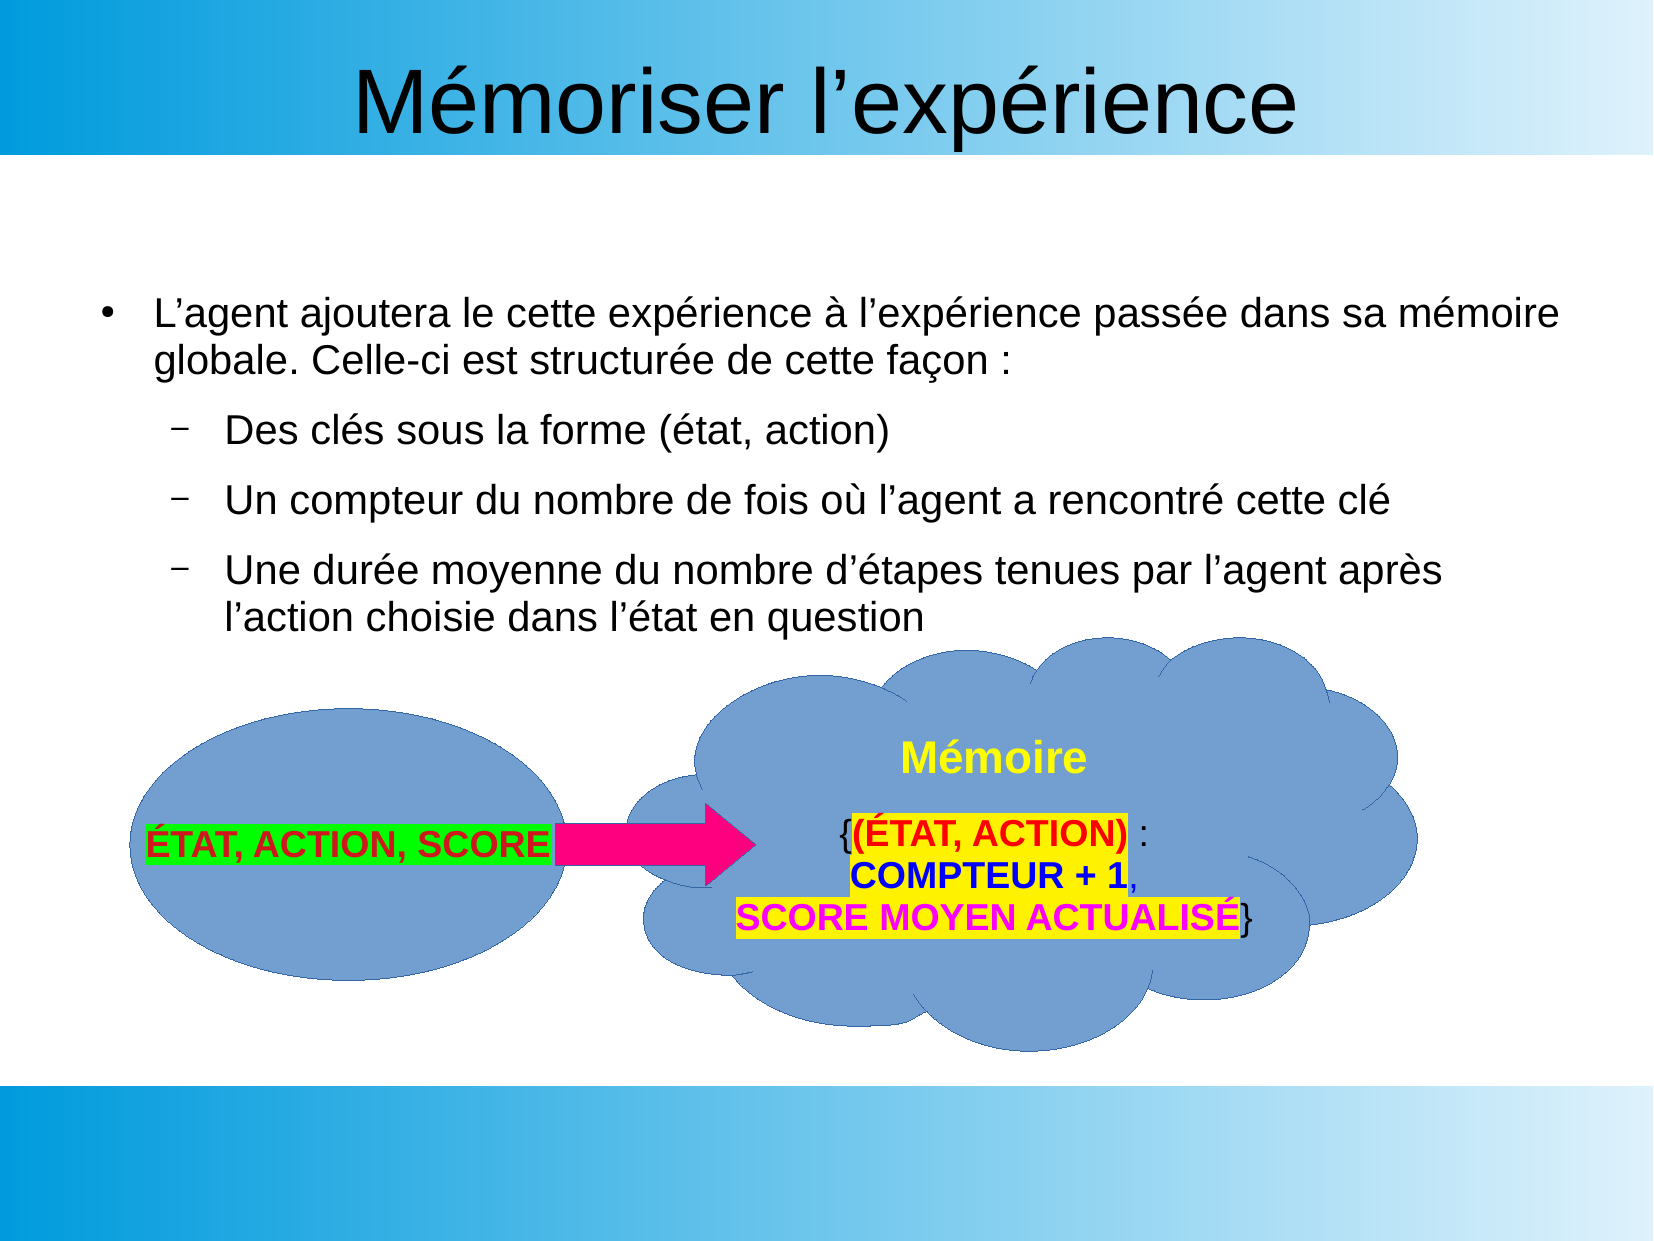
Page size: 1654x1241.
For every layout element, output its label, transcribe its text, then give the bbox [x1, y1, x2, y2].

text_box [555, 803, 756, 886]
list L’agent ajoutera le cette expérience à l’expérience passée dans sa mémoire globale. Celle-ci est structurée de cette façon : Des clés sous la forme (état, action) Un compteur du nombre de fois où l’agent a rencontré cette clé Une durée moyenne du nombre d’étapes tenues par l’agent après l’action choisie dans l’état en question [82, 290, 1571, 497]
text_box Mémoire {(ÉTAT, ACTION) : COMPTEUR + 1, SCORE MOYEN ACTUALISÉ} [626, 637, 1418, 1052]
text_box ÉTAT, ACTION, SCORE [129, 708, 565, 981]
title Mémoriser l’expérience [82, 49, 1571, 155]
